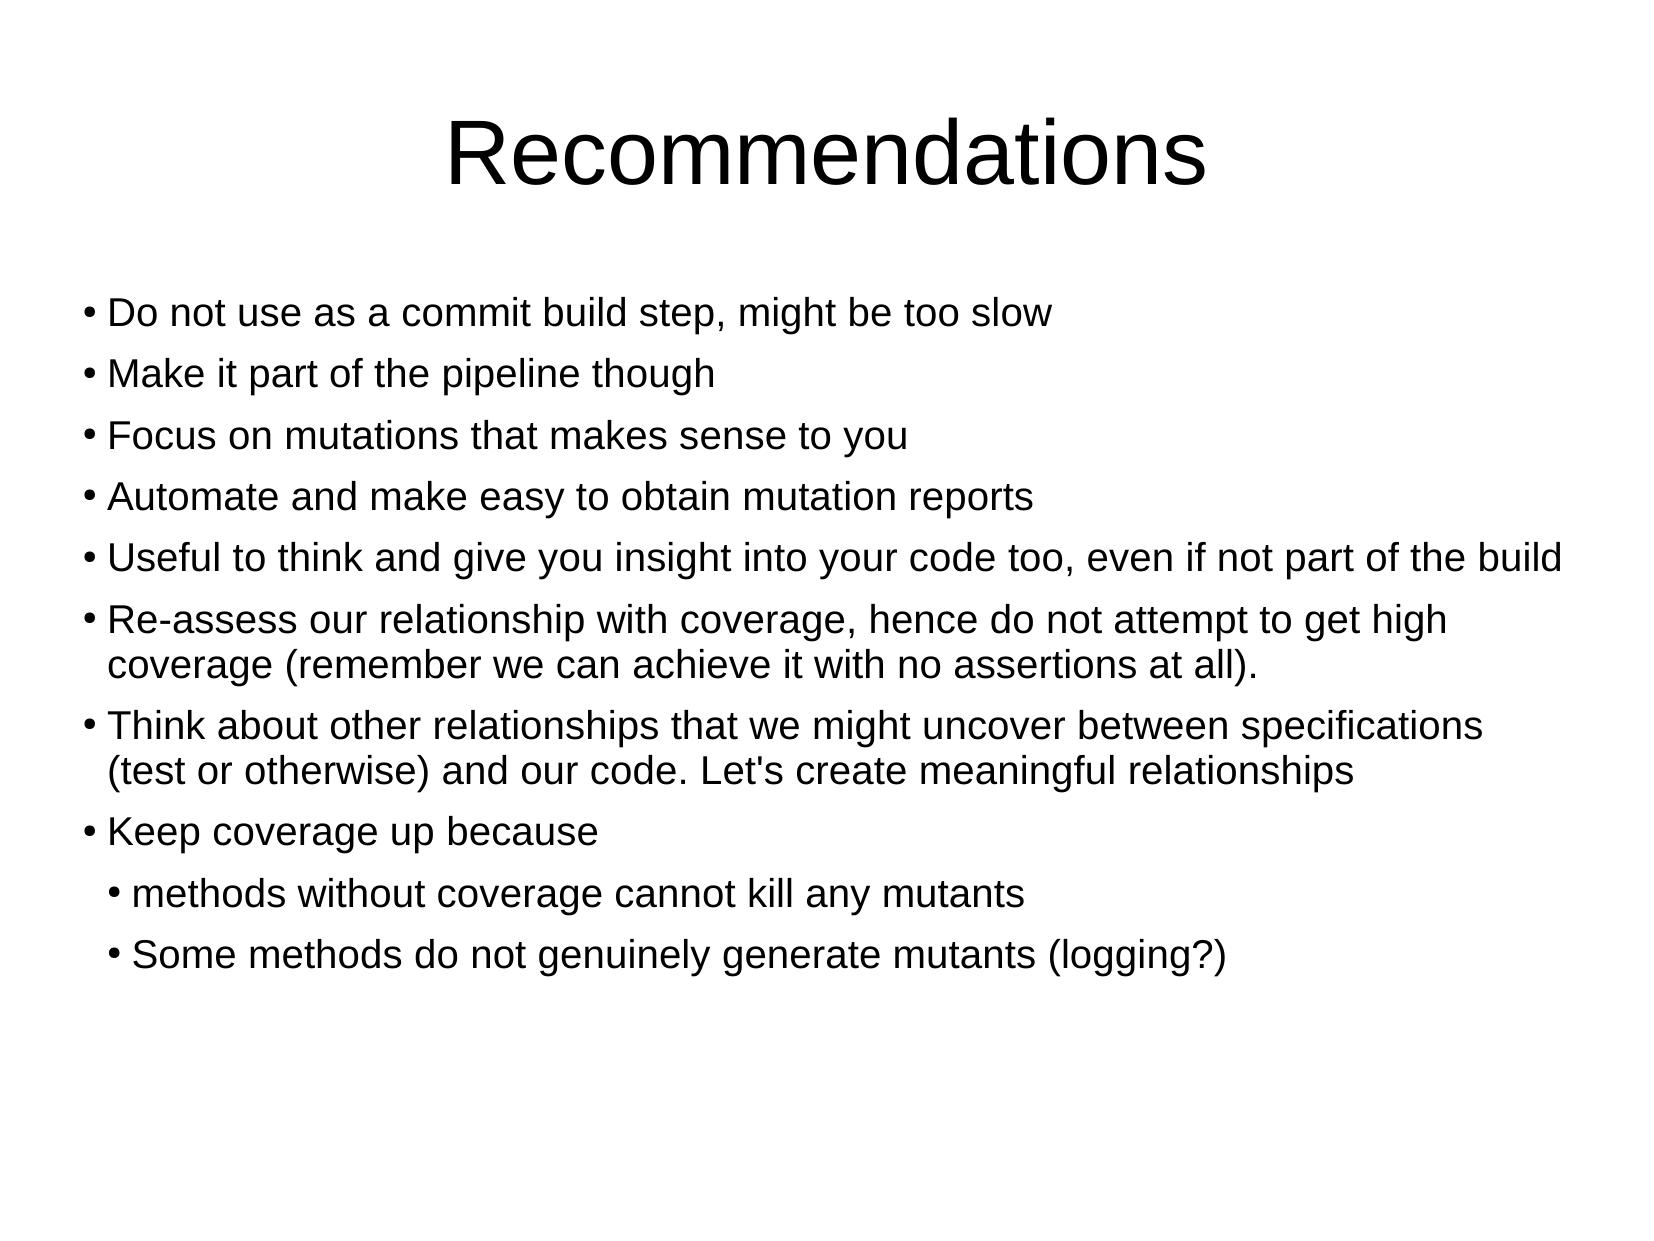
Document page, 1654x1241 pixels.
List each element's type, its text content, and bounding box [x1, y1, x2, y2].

list Do not use as a commit build step, might be too slow Make it part of the pipeline though Focus on mutations that makes sense to you Automate and make easy to obtain mutation reports Useful to think and give you insight into your code too, even if not part of the build Re-assess our relationship with coverage, hence do not attempt to get high coverage (remember we can achieve it with no assertions at all). Think about other relationships that we might uncover between specifications (test or otherwise) and our code. Let's create meaningful relationships Keep coverage up because methods without coverage cannot kill any mutants Some methods do not genuinely generate mutants (logging?) [82, 290, 1571, 1010]
title Recommendations [82, 49, 1571, 257]
